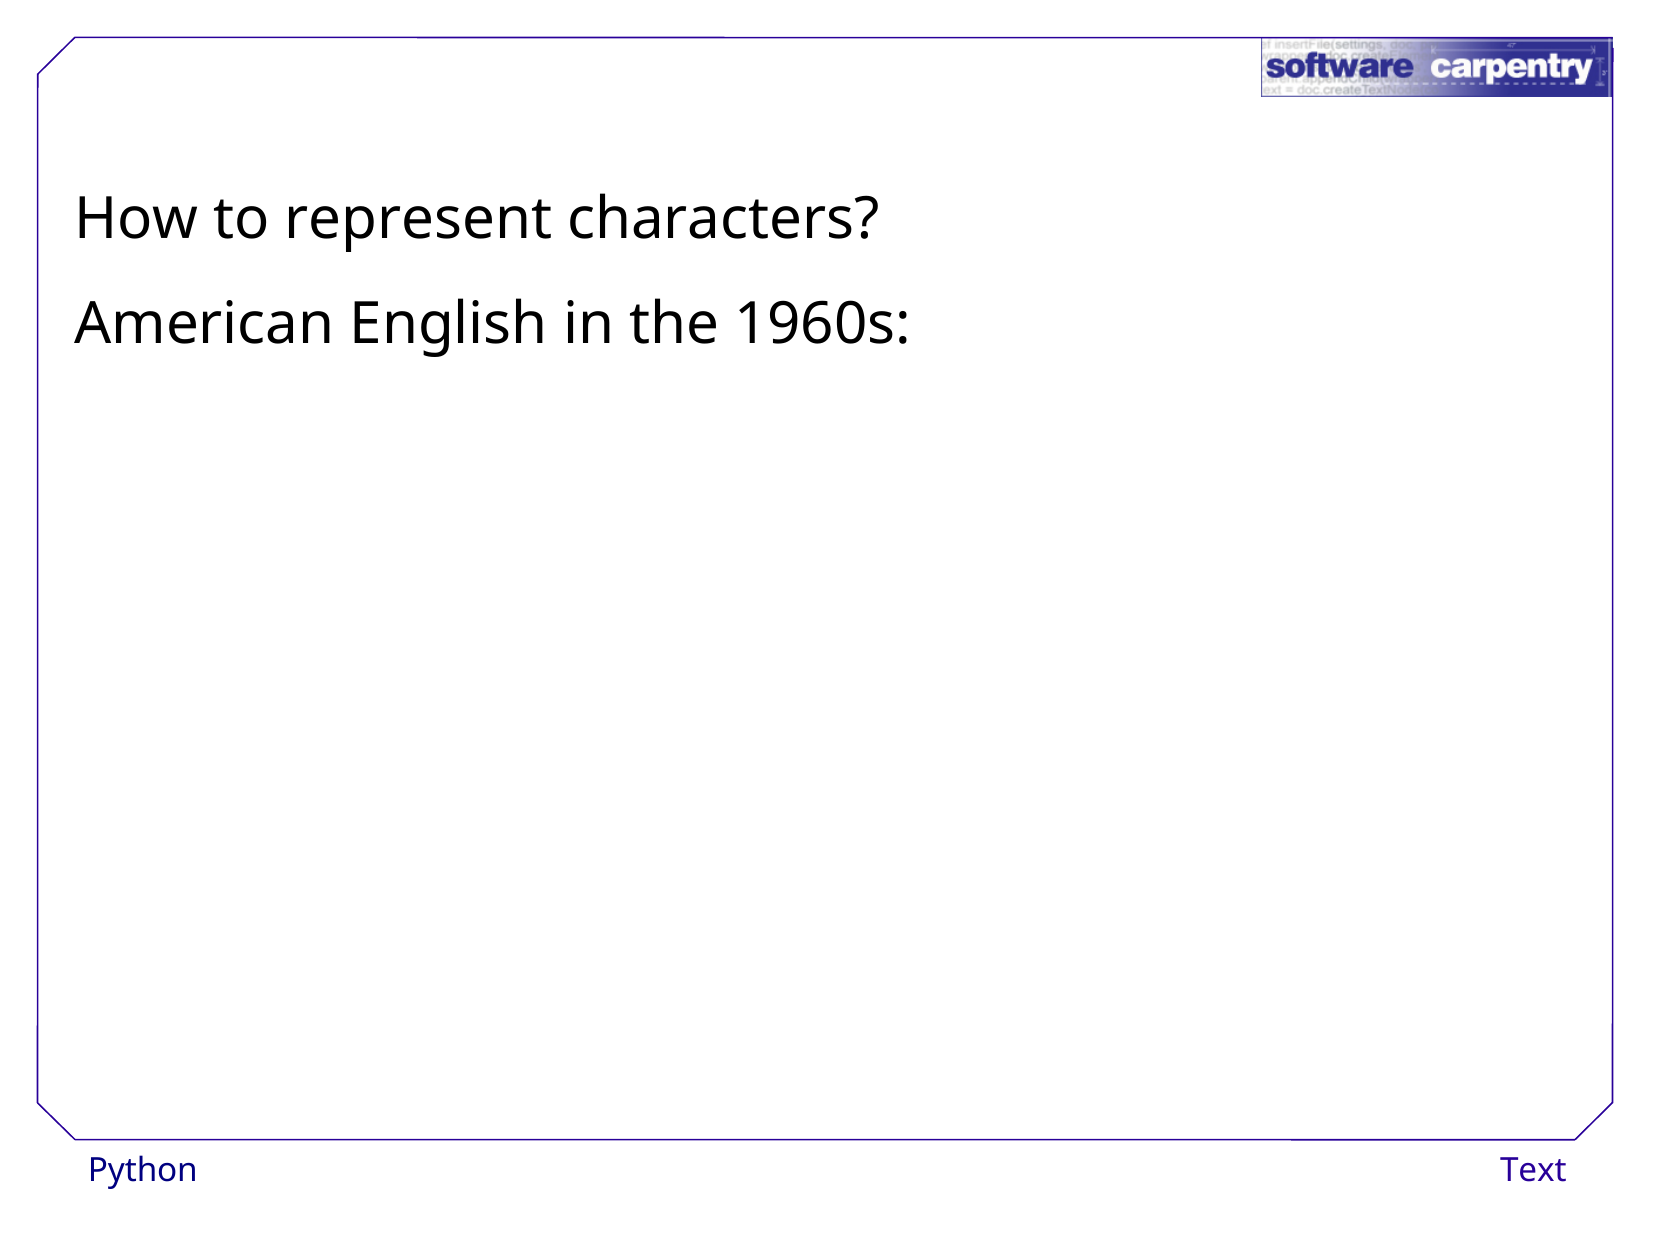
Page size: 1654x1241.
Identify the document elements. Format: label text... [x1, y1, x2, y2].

text_box How to represent characters? American English in the 1960s: [59, 137, 1076, 364]
picture [1261, 39, 1613, 97]
